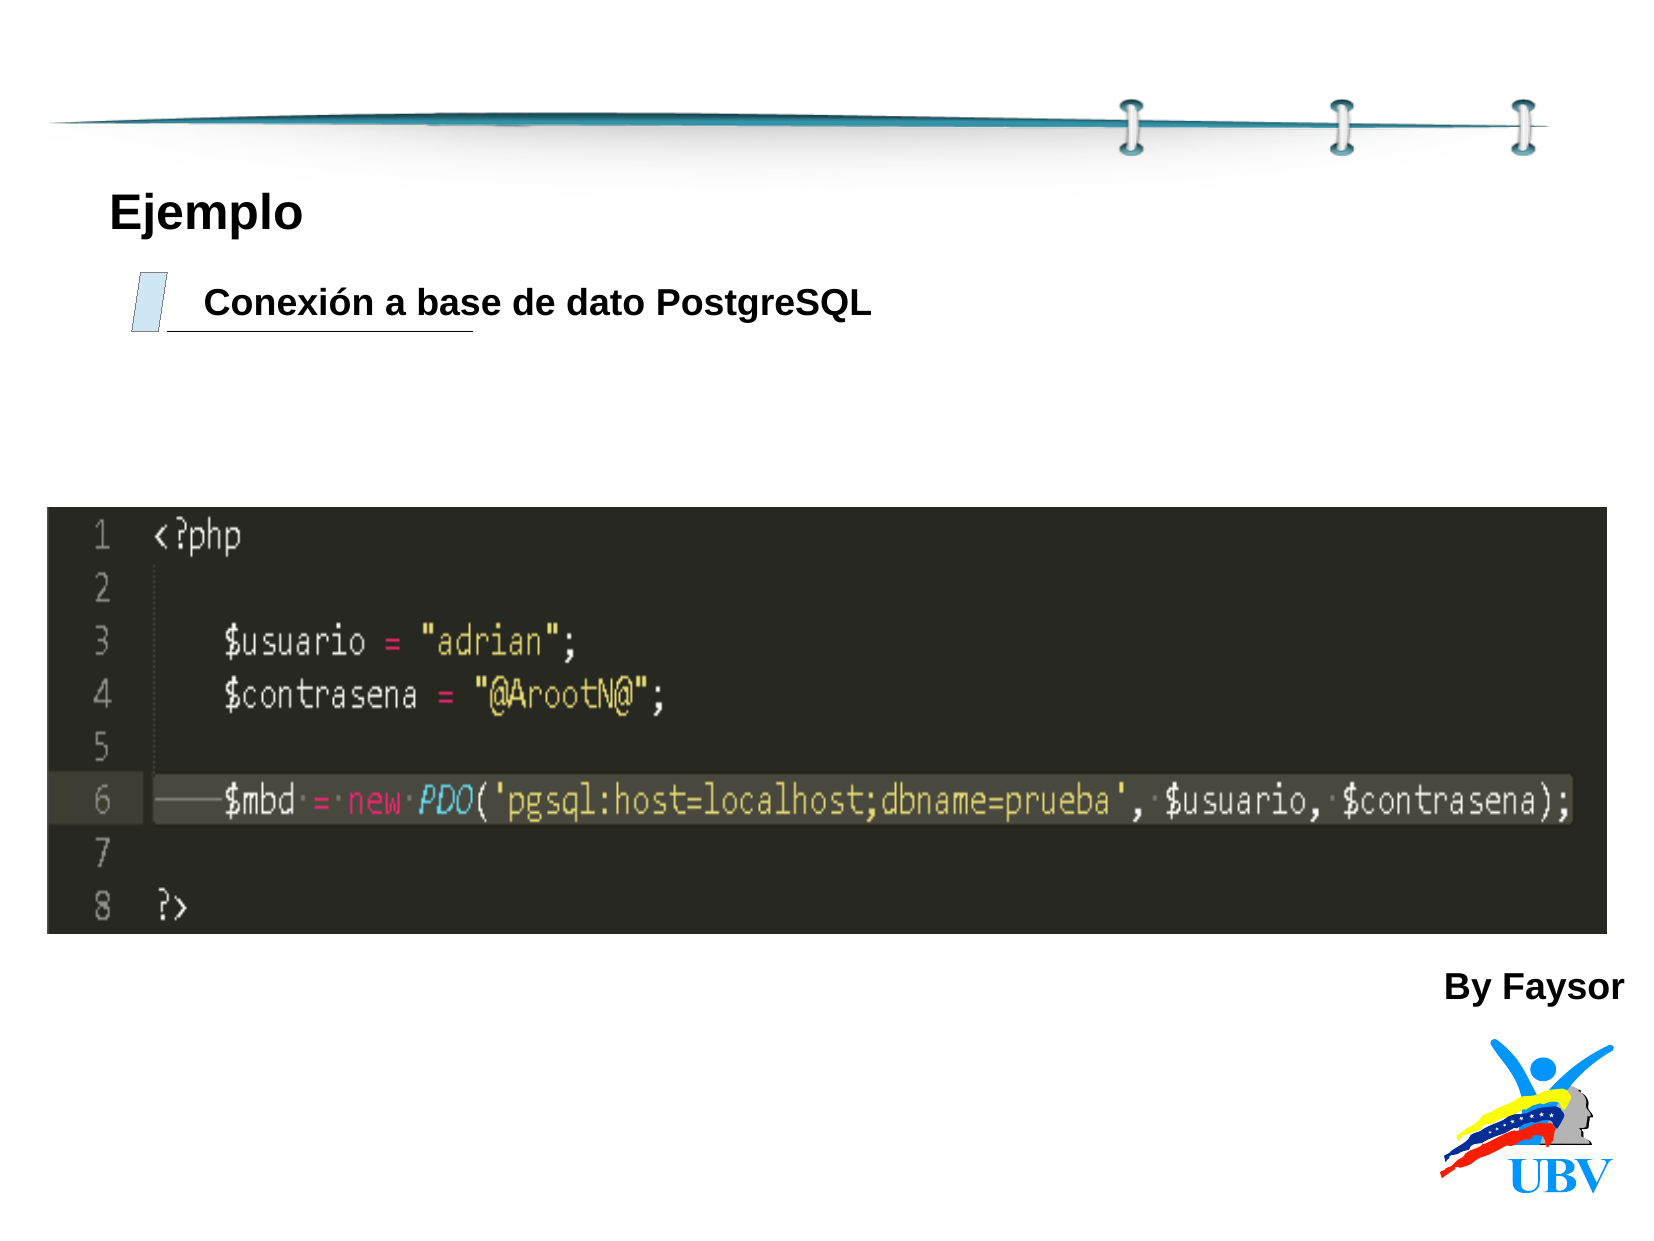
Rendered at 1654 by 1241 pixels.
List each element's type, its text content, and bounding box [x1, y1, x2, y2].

picture [1440, 1039, 1619, 1205]
picture [47, 47, 1575, 201]
text_box [131, 272, 168, 332]
text_box By Faysor [1429, 957, 1640, 1016]
text_box Conexión a base de dato PostgreSQL [188, 274, 992, 333]
picture [47, 507, 1607, 934]
text_box Ejemplo [94, 177, 319, 249]
